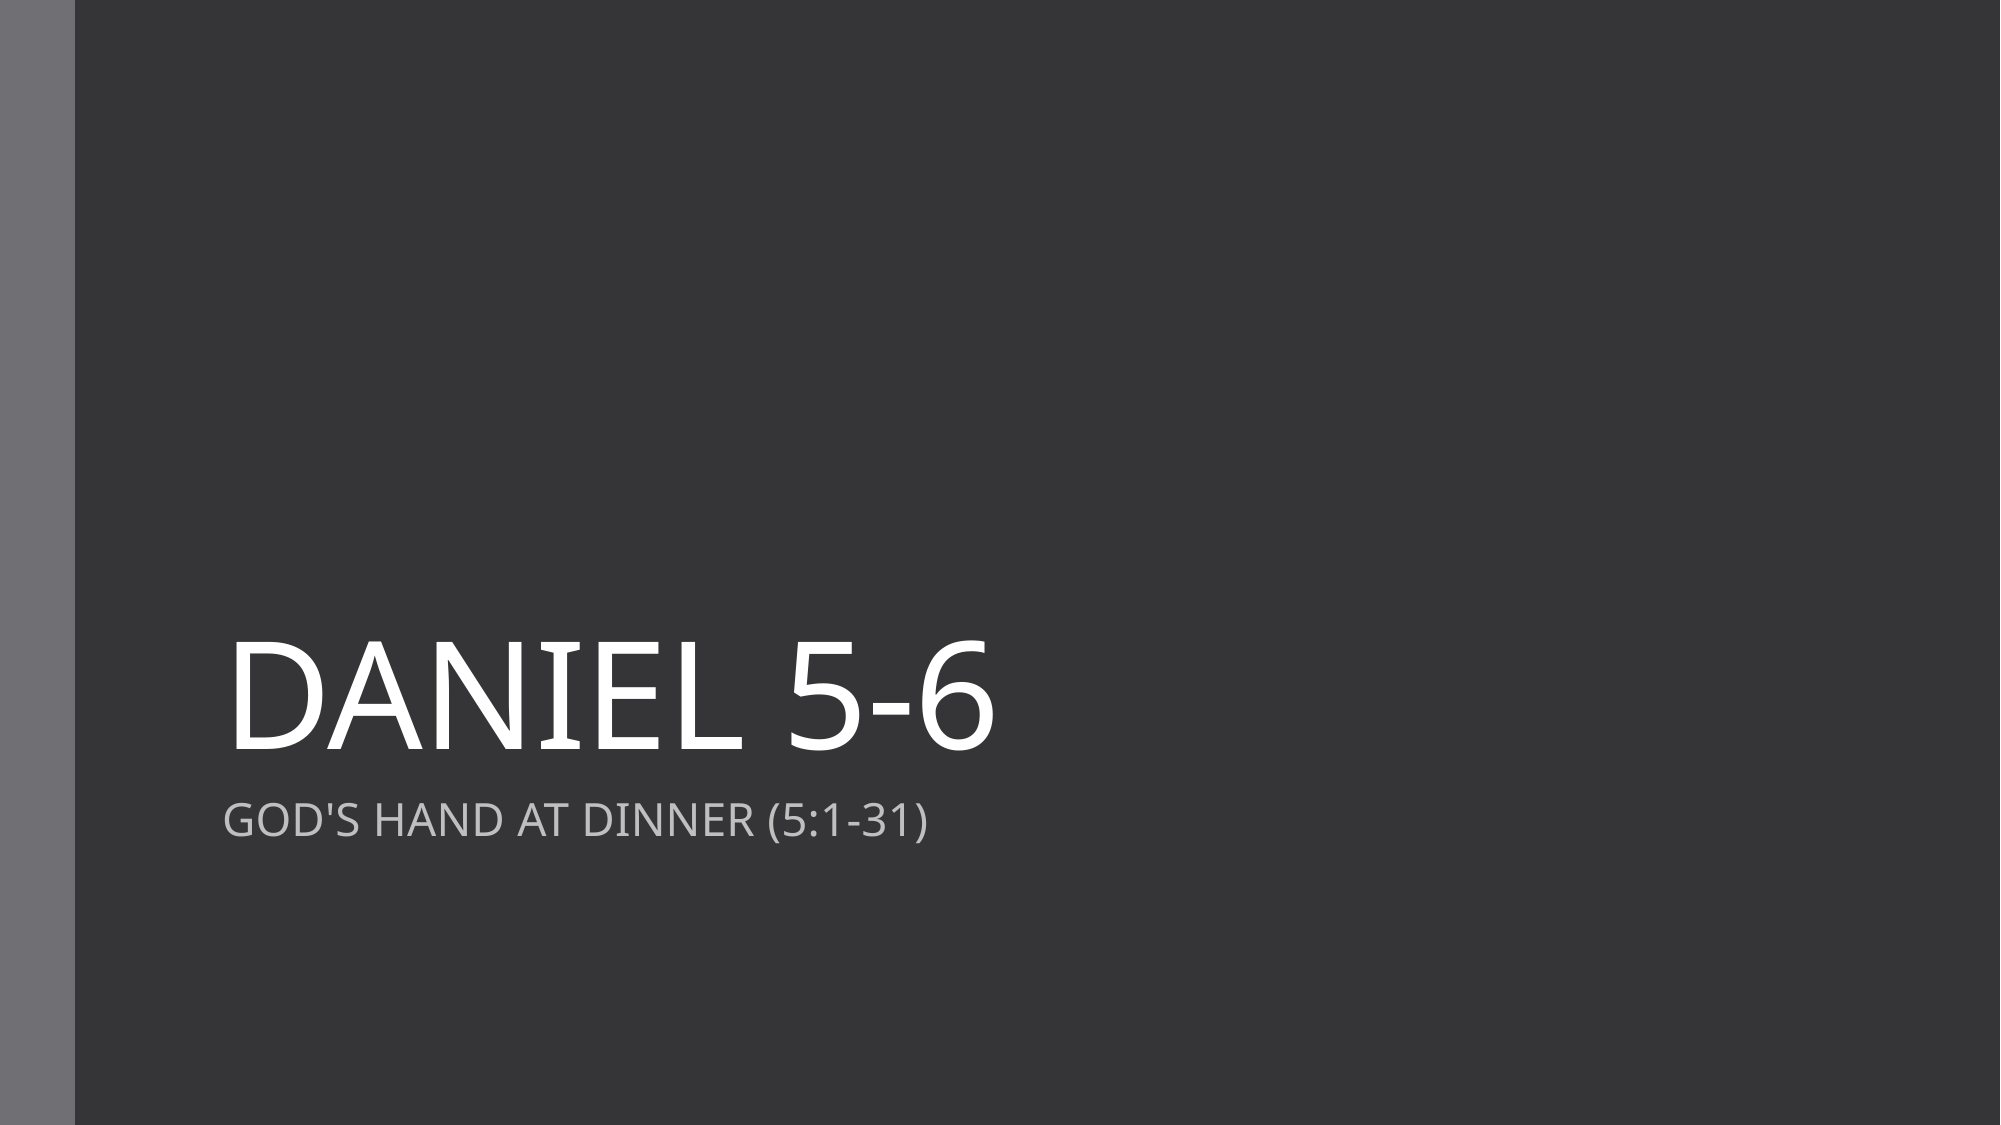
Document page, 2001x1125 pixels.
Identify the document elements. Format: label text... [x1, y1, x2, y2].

subtitle GOD'S HAND AT DINNER (5:1-31) [206, 787, 1752, 1066]
title DANIEL 5-6 [206, 124, 1752, 787]
